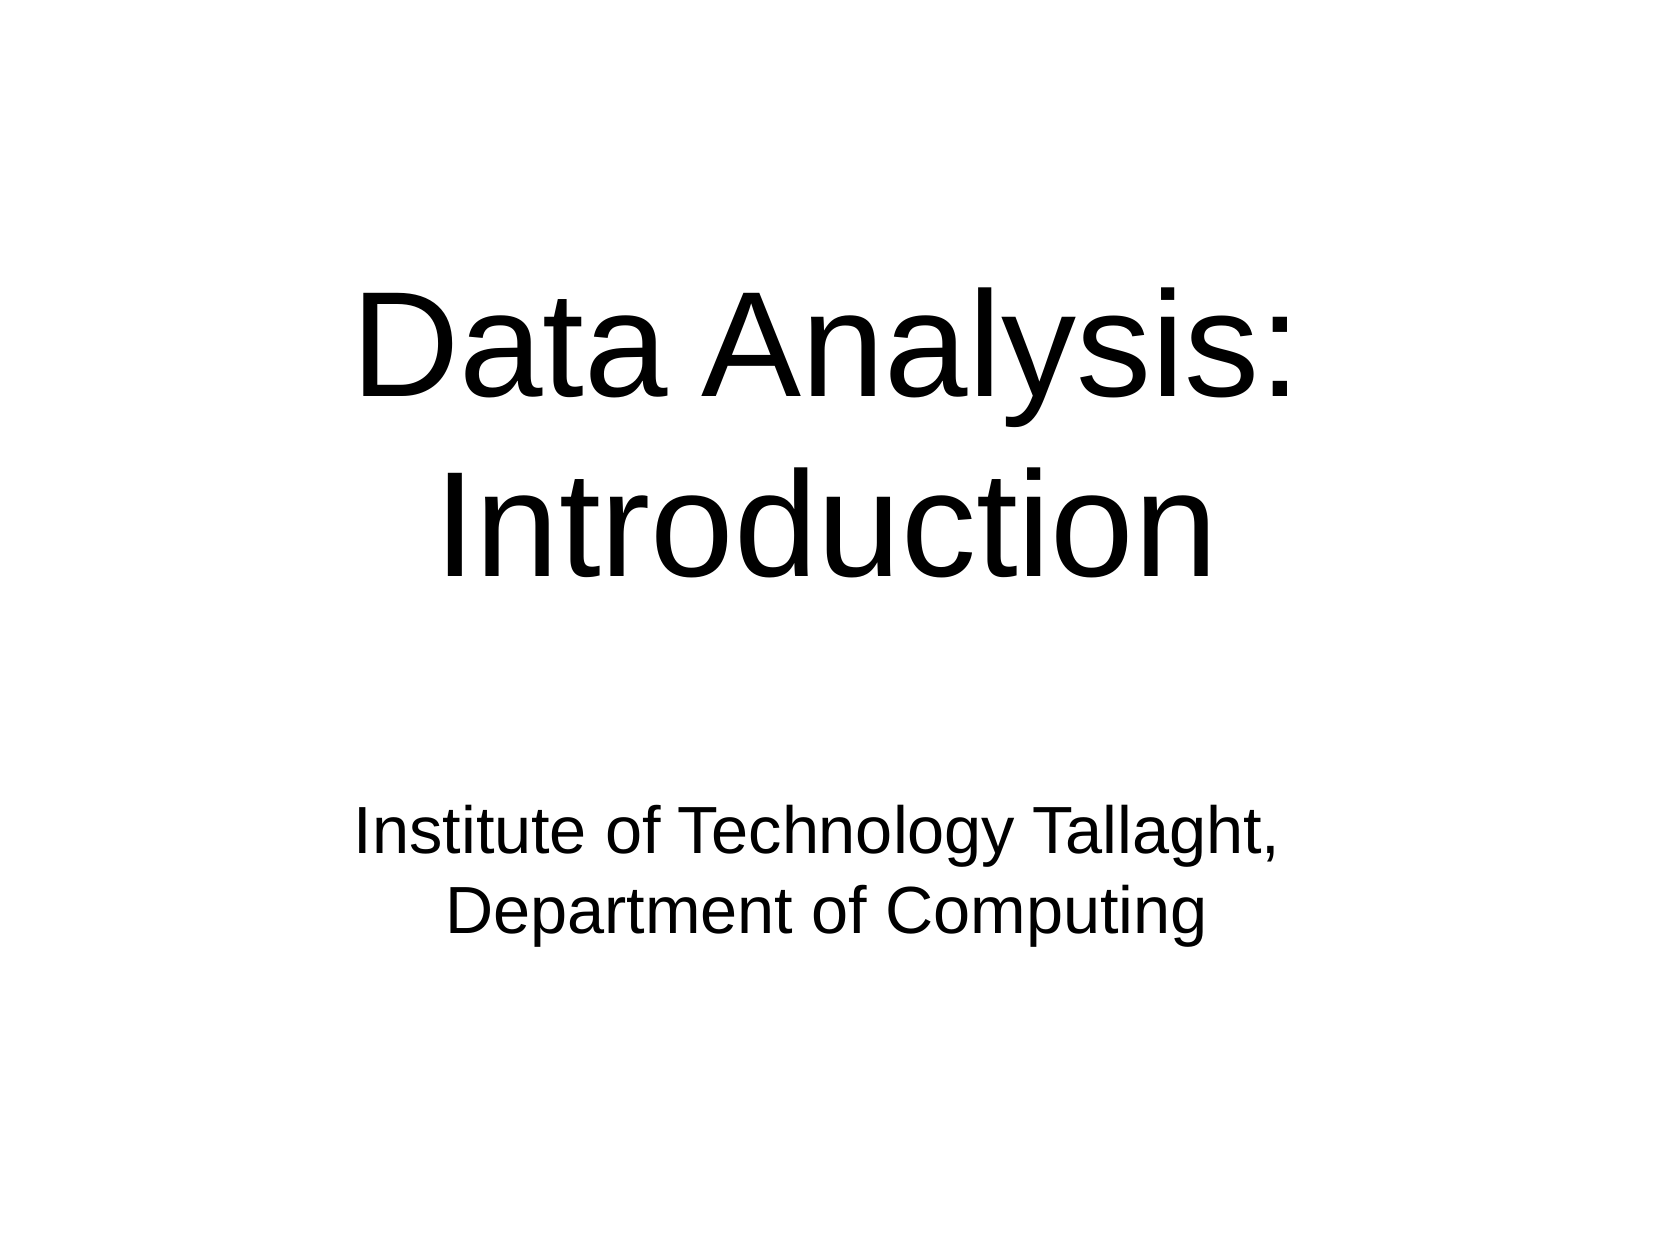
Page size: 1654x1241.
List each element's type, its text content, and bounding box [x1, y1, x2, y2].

text_box Data Analysis: Introduction Institute of Technology Tallaght, Department of Computing [82, 237, 1571, 957]
